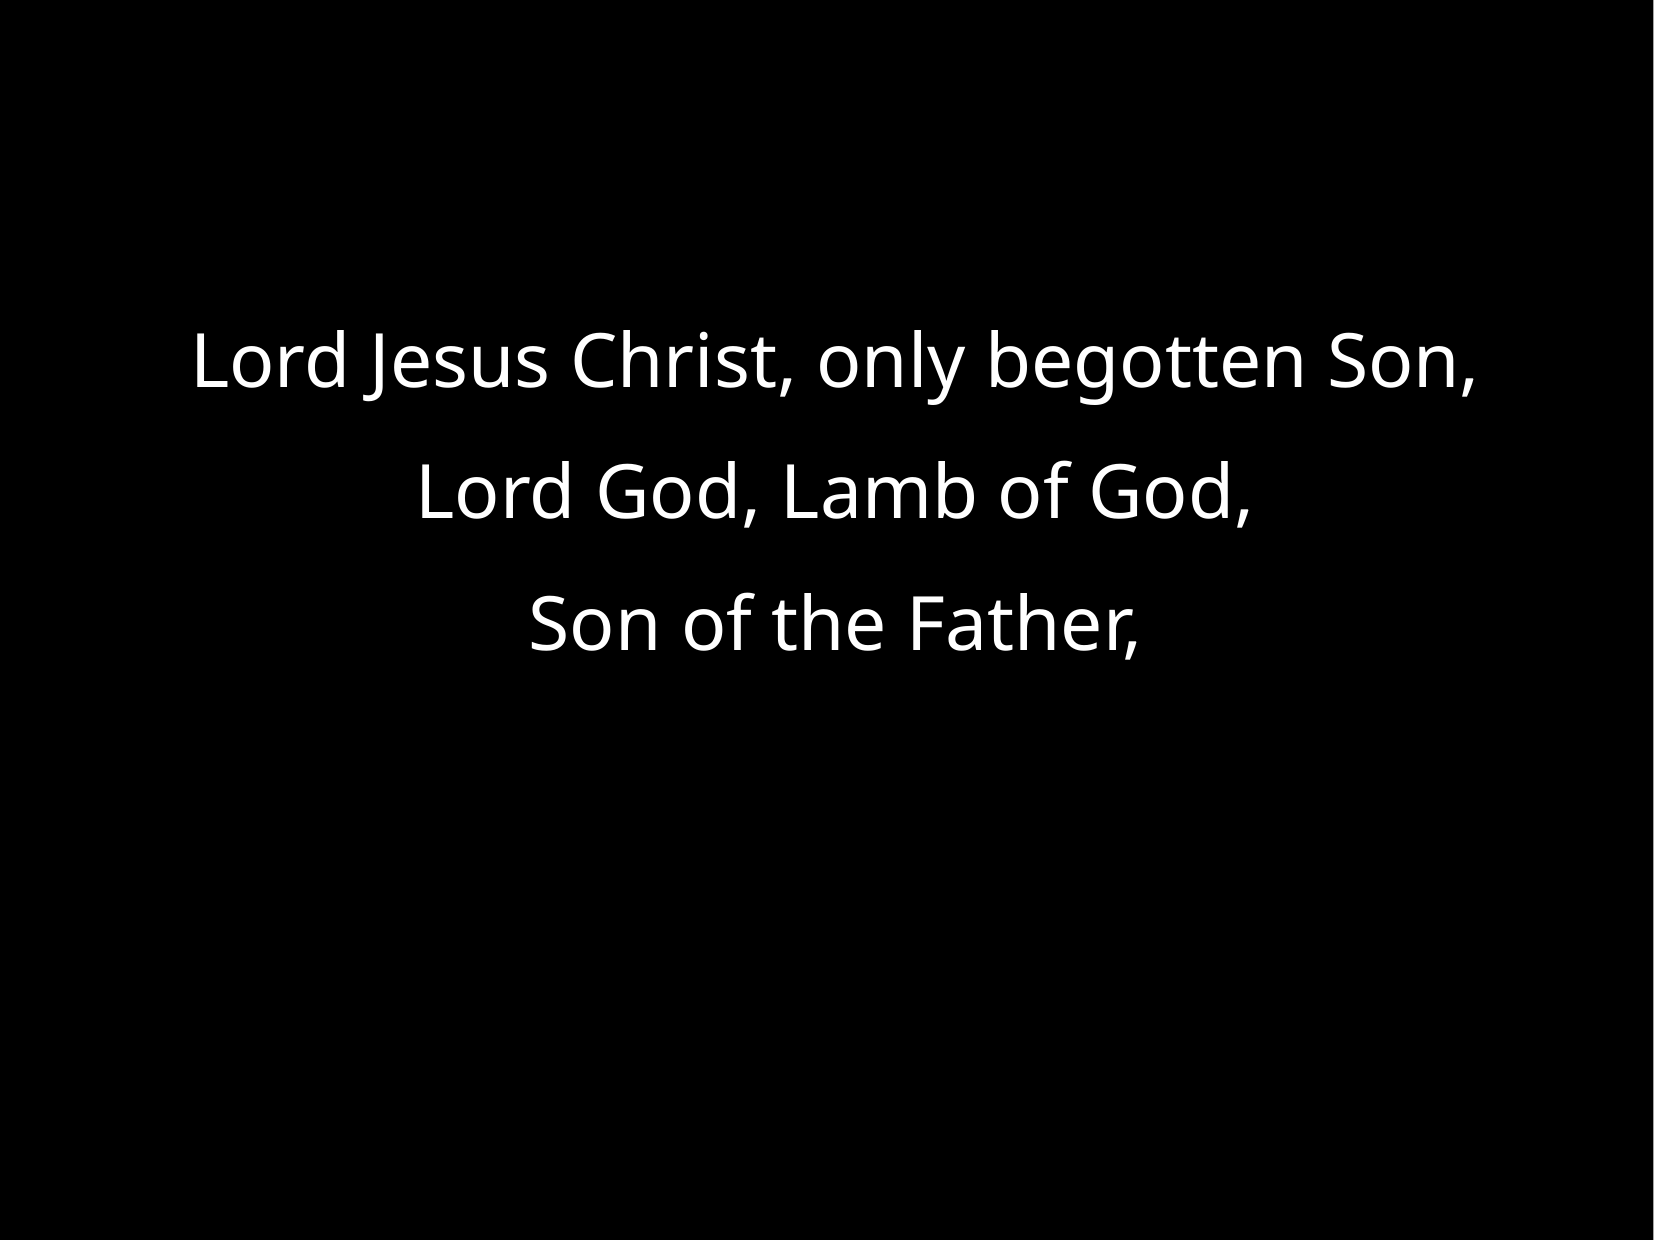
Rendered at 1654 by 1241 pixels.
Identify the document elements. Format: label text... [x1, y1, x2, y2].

list Lord Jesus Christ, only begotten Son, Lord God, Lamb of God, Son of the Father, [0, 307, 1654, 1027]
